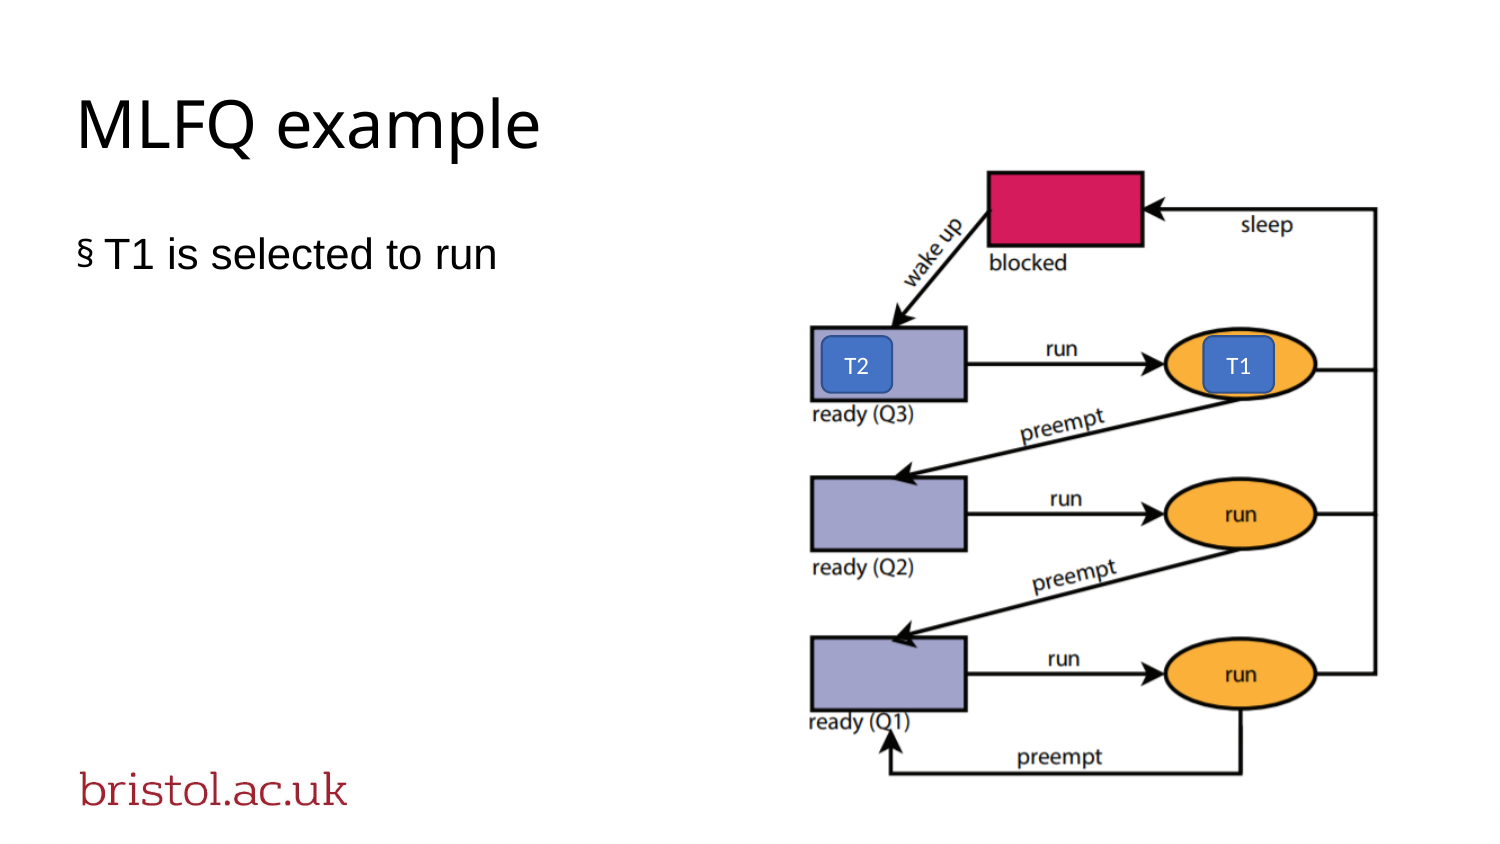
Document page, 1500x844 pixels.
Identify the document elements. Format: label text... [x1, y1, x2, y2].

list T1 is selected to run [60, 224, 629, 699]
text_box T1 [1203, 336, 1274, 393]
picture [629, 152, 1500, 793]
title MLFQ example [60, 44, 1440, 209]
text_box T2 [821, 336, 893, 393]
